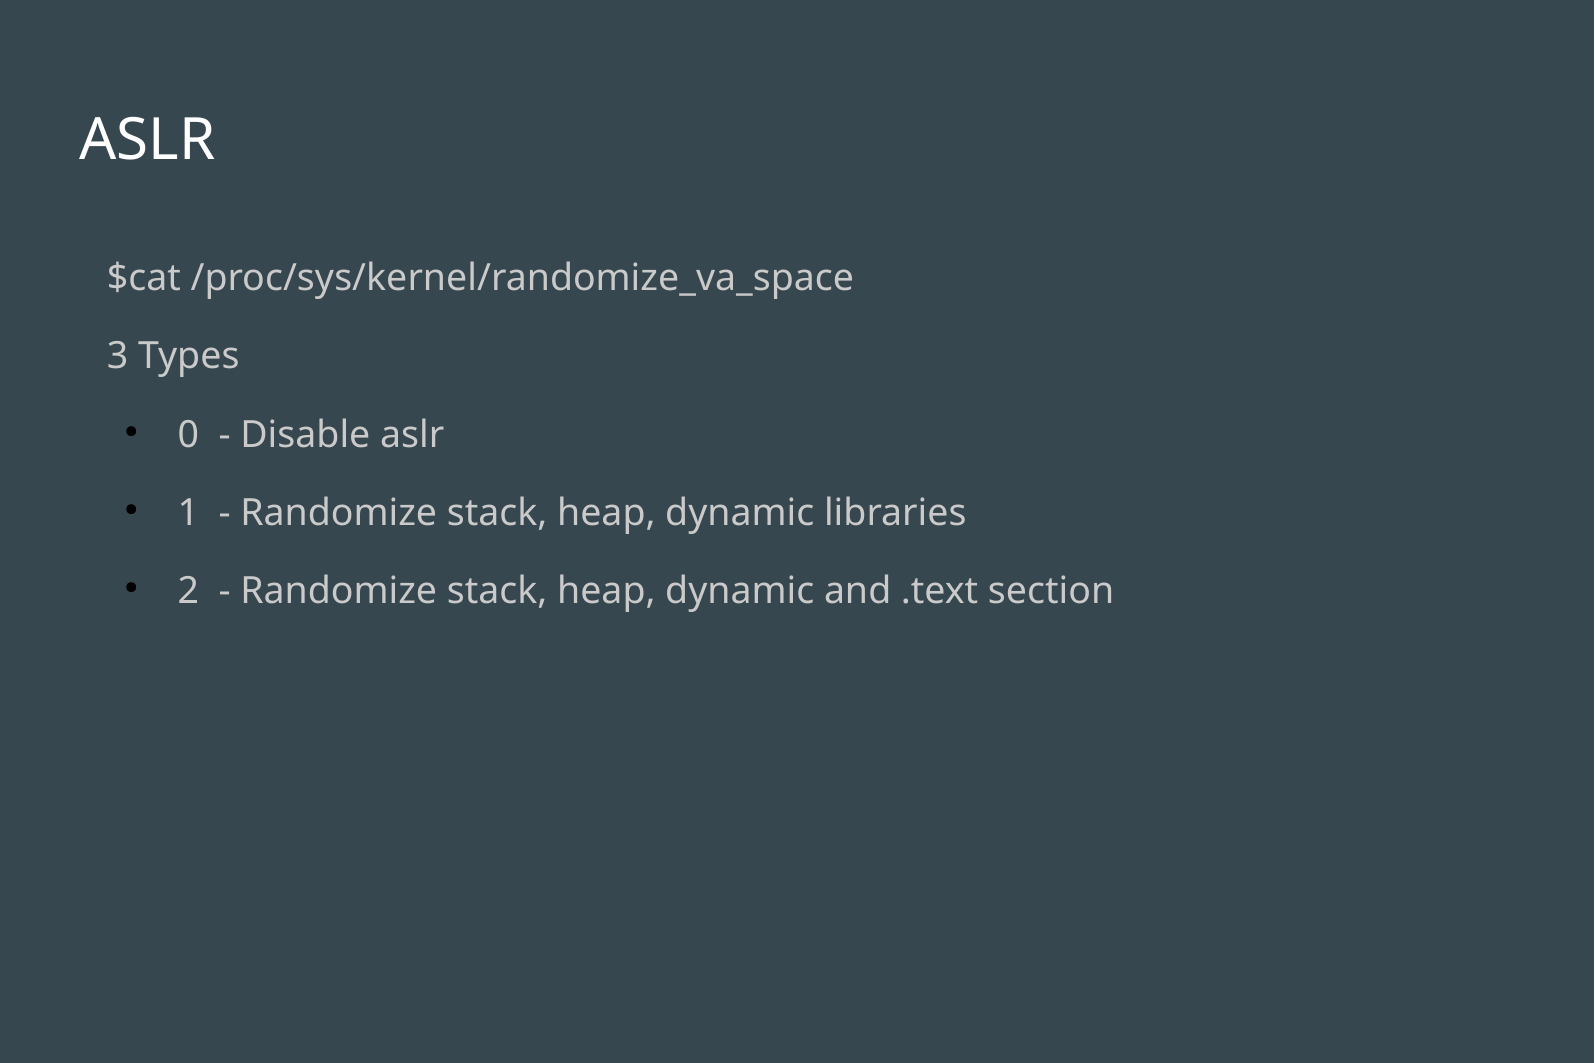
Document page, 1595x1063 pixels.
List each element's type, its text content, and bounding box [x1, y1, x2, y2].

title ASLR [79, 48, 1449, 227]
list $cat /proc/sys/kernel/randomize_va_space 3 Types 0 - Disable aslr 1 - Randomize stack, heap, dynamic libraries 2 - Randomize stack, heap, dynamic and .text section [54, 238, 1541, 945]
